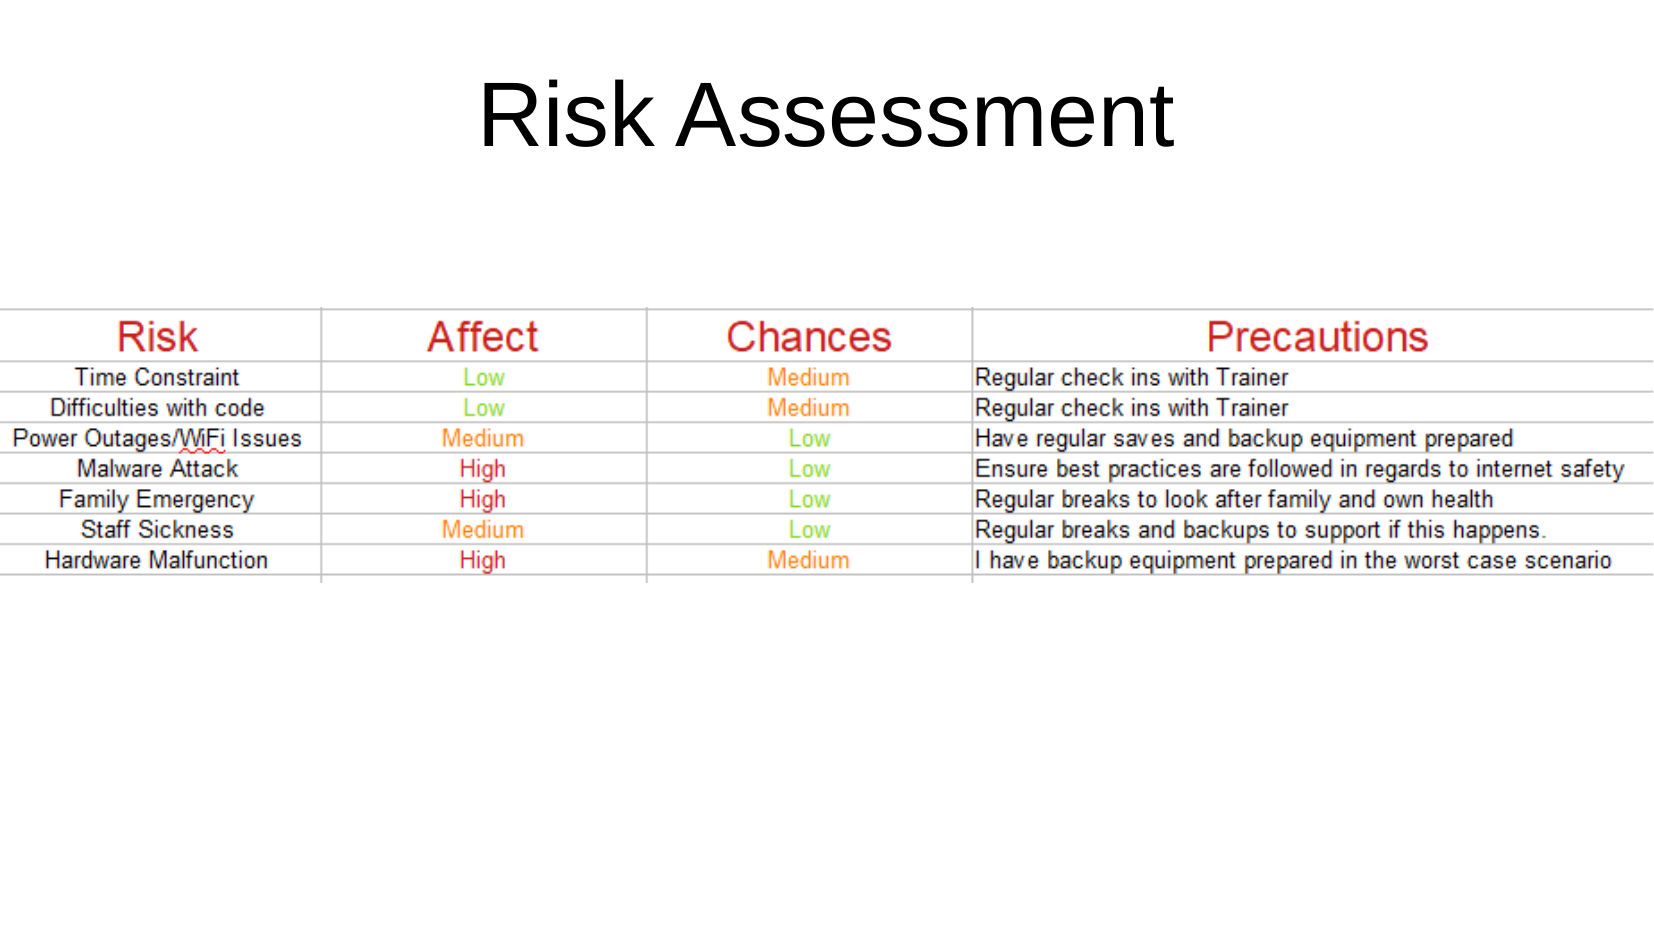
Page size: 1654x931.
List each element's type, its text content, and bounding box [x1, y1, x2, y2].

title Risk Assessment [82, 37, 1571, 193]
picture [0, 307, 1654, 583]
